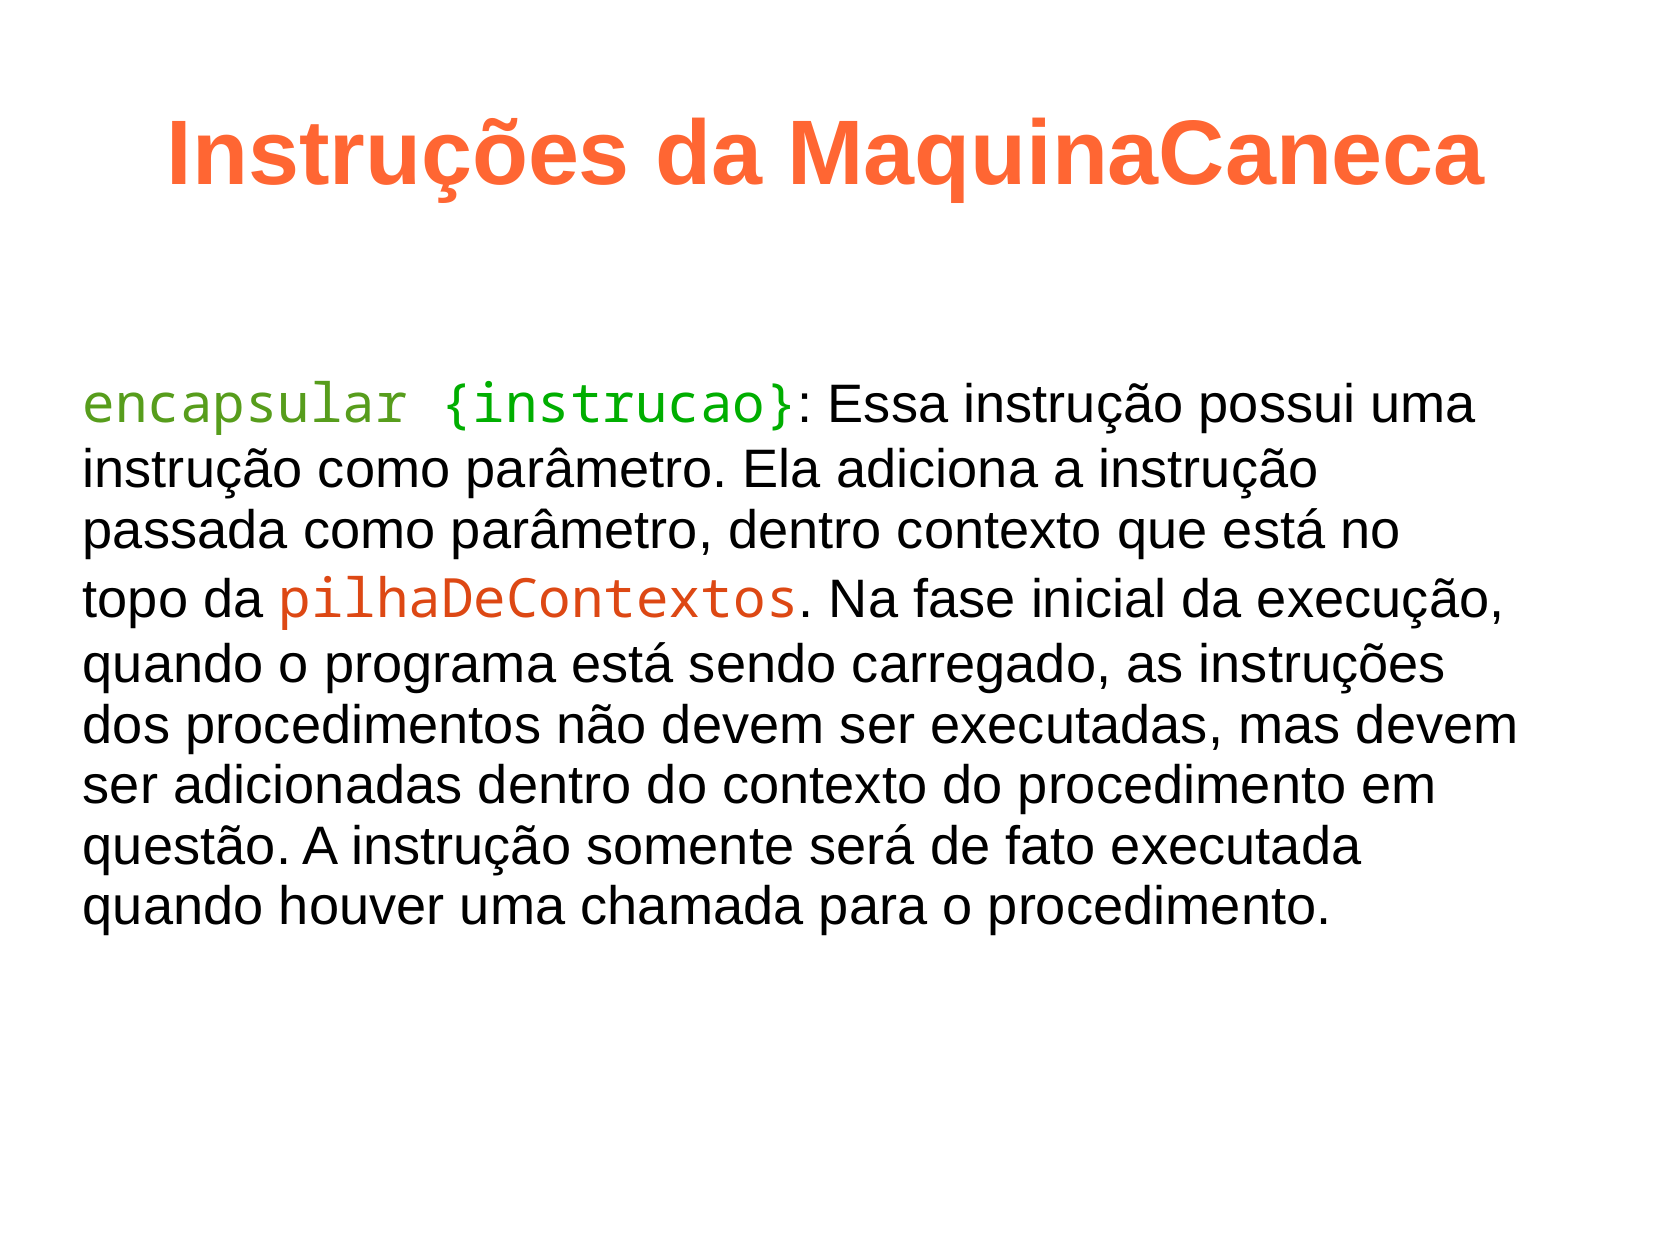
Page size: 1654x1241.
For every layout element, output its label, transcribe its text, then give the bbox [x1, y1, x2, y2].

title Instruções da MaquinaCaneca [82, 49, 1571, 257]
subtitle encapsular {instrucao}: Essa instrução possui uma instrução como parâmetro. Ela adiciona a instrução passada como parâmetro, dentro contexto que está no topo da pilhaDeContextos. Na fase inicial da execução, quando o programa está sendo carregado, as instruções dos procedimentos não devem ser executadas, mas devem ser adicionadas dentro do contexto do procedimento em questão. A instrução somente será de fato executada quando houver uma chamada para o procedimento. [82, 291, 1538, 1011]
